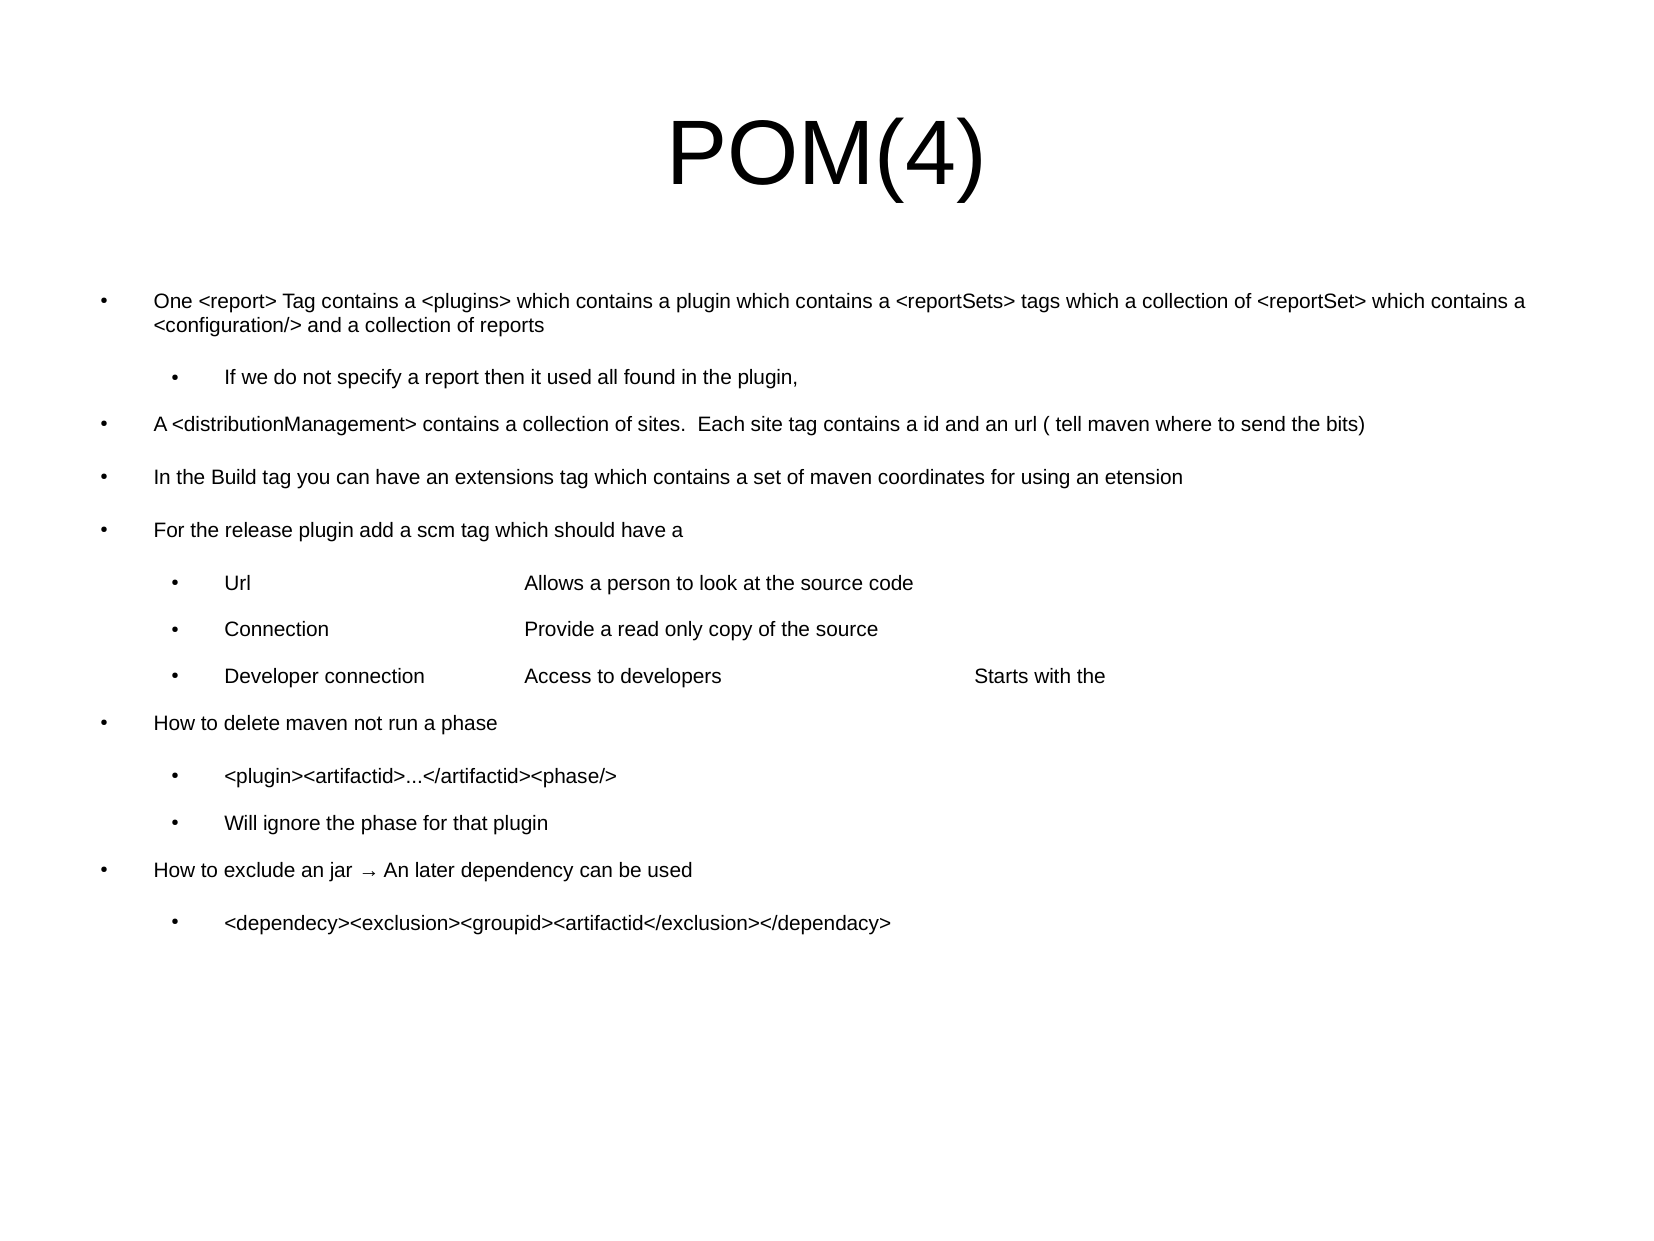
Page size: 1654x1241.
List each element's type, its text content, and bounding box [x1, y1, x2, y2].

list One <report> Tag contains a <plugins> which contains a plugin which contains a <reportSets> tags which a collection of <reportSet> which contains a <configuration/> and a collection of reports If we do not specify a report then it used all found in the plugin, A <distributionManagement> contains a collection of sites. Each site tag contains a id and an url ( tell maven where to send the bits) In the Build tag you can have an extensions tag which contains a set of maven coordinates for using an etension For the release plugin add a scm tag which should have a Url Allows a person to look at the source code Connection Provide a read only copy of the source Developer connection Access to developers Starts with the How to delete maven not run a phase <plugin><artifactid>...</artifactid><phase/> Will ignore the phase for that plugin How to exclude an jar → An later dependency can be used <dependecy><exclusion><groupid><artifactid</exclusion></dependacy> [82, 290, 1571, 1010]
title POM(4) [82, 49, 1571, 257]
